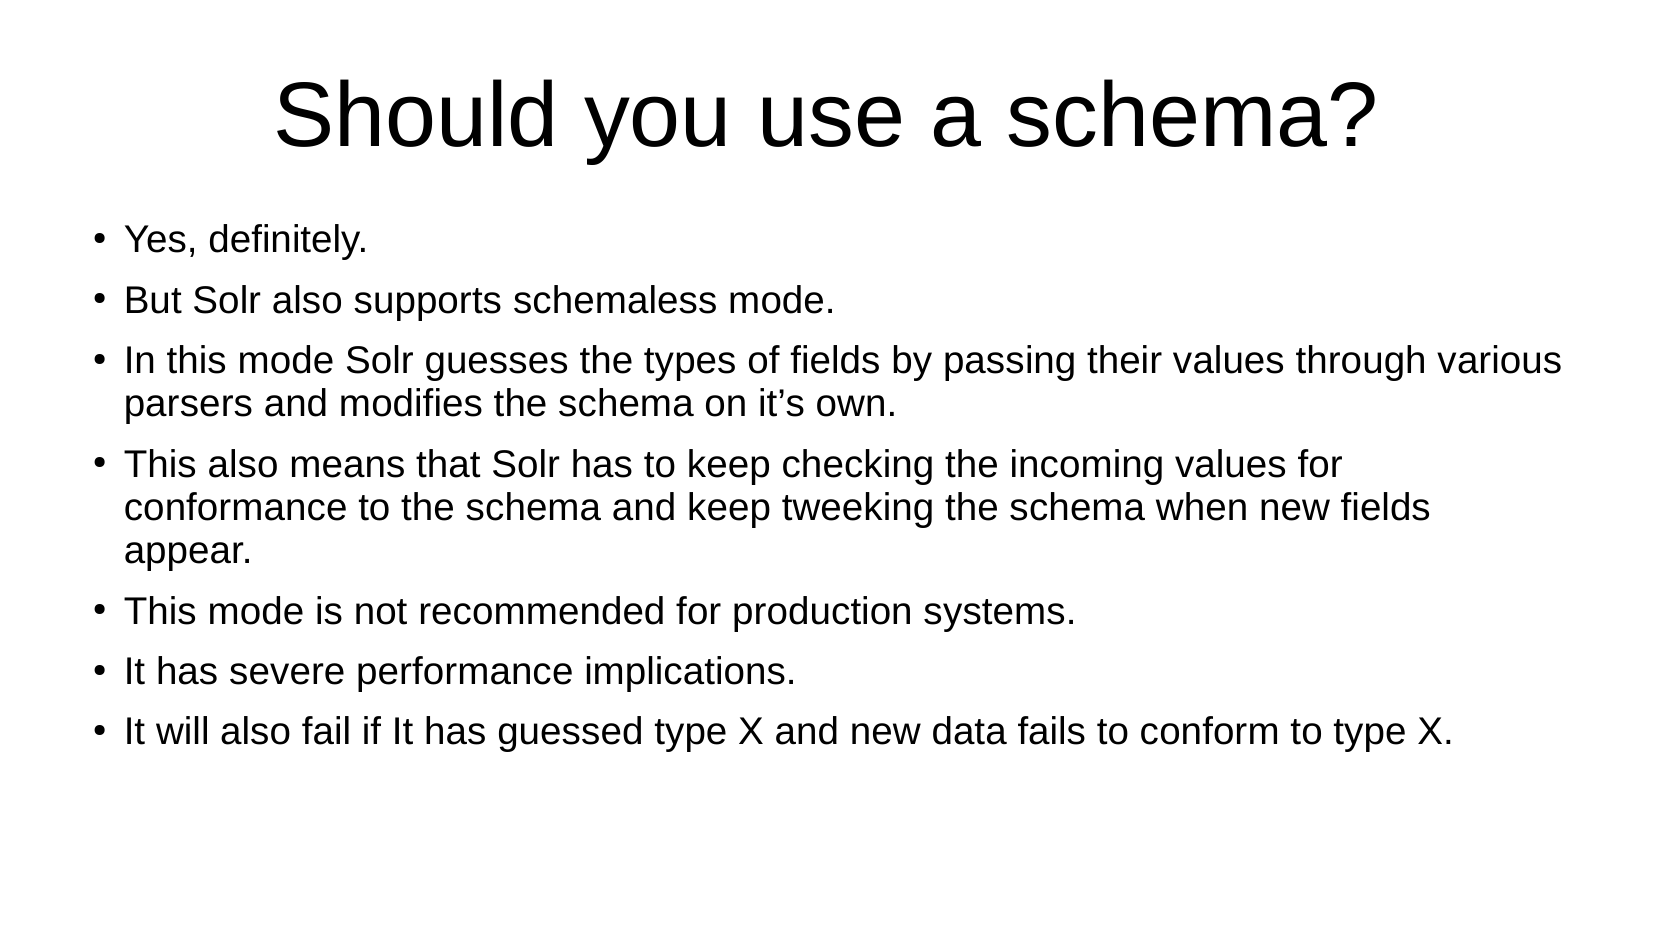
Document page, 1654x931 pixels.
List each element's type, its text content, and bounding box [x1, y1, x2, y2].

list Yes, definitely. But Solr also supports schemaless mode. In this mode Solr guesses the types of fields by passing their values through various parsers and modifies the schema on it’s own. This also means that Solr has to keep checking the incoming values for conformance to the schema and keep tweeking the schema when new fields appear. This mode is not recommended for production systems. It has severe performance implications. It will also fail if It has guessed type X and new data fails to conform to type X. [82, 217, 1571, 758]
title Should you use a schema? [82, 37, 1571, 193]
